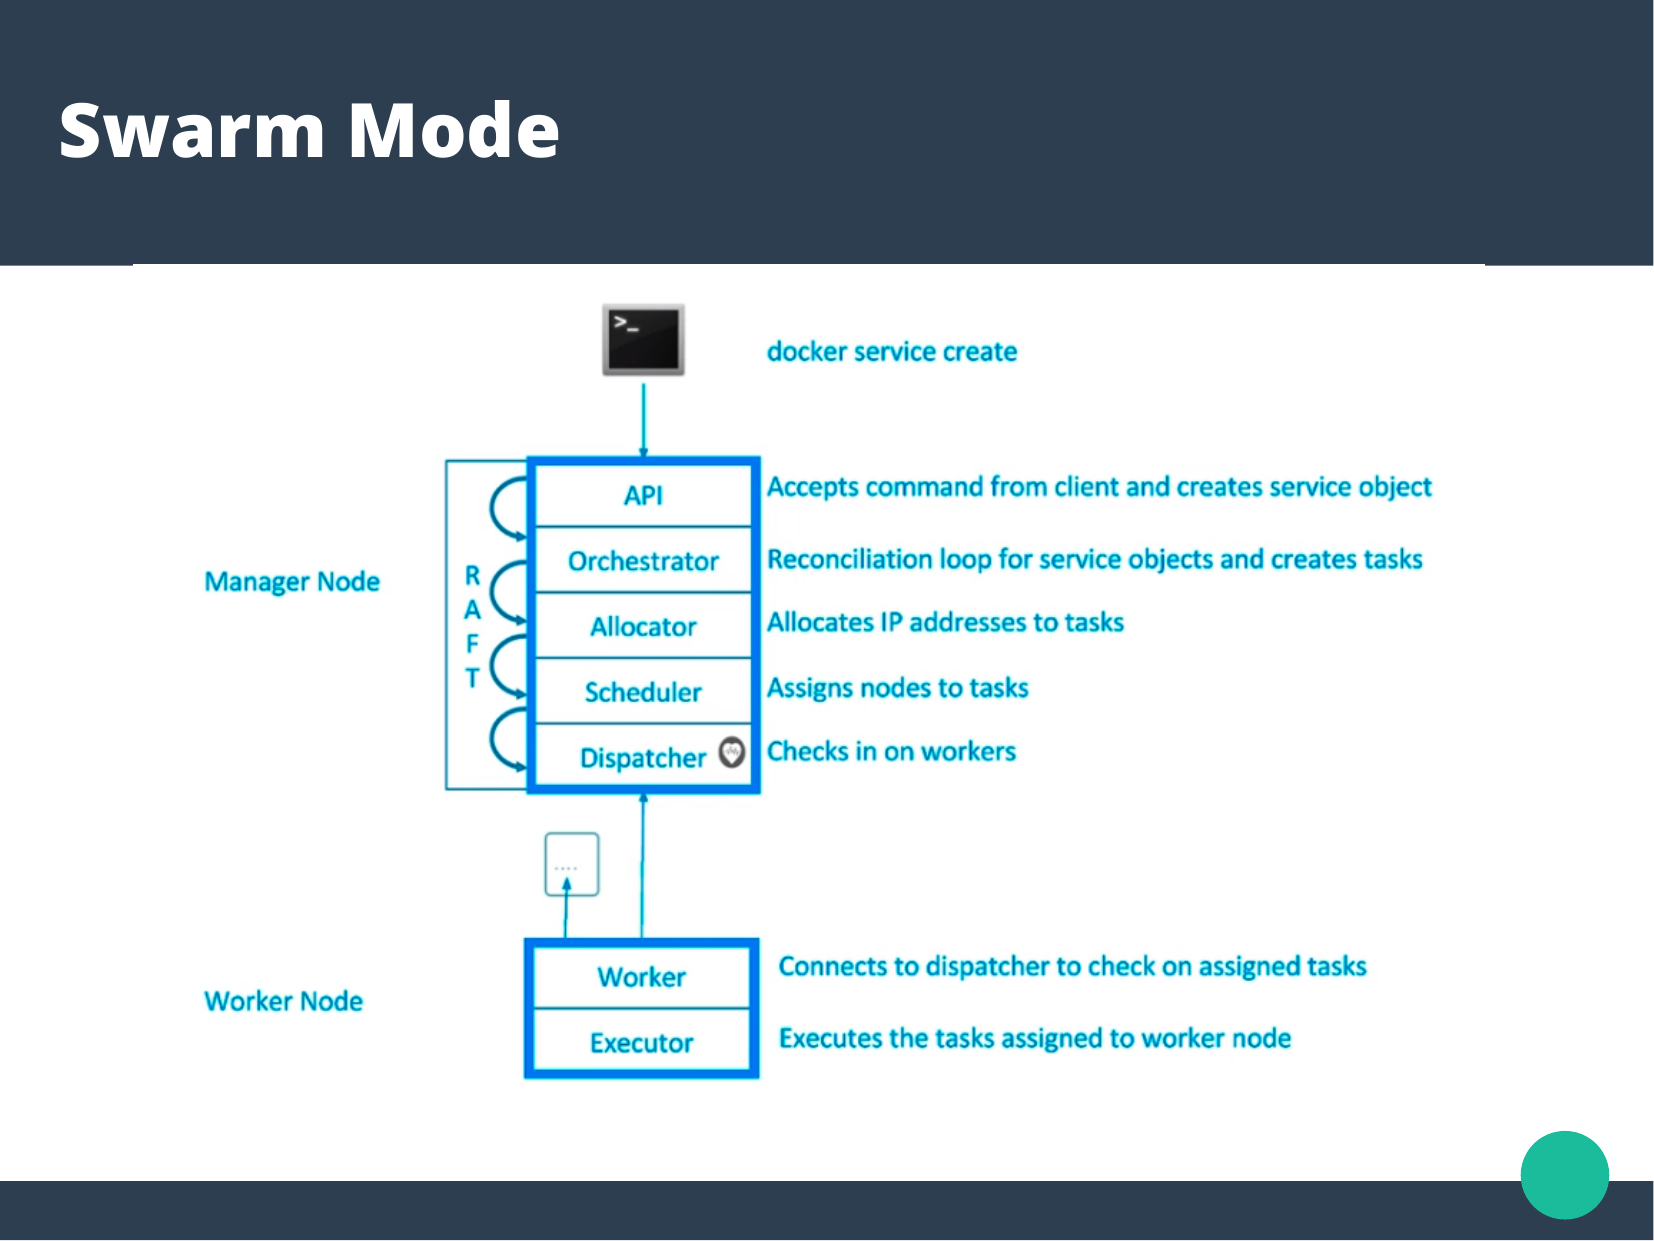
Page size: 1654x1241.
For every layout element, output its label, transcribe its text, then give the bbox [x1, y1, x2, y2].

picture [133, 264, 1485, 1127]
title Swarm Mode [59, 49, 1595, 207]
